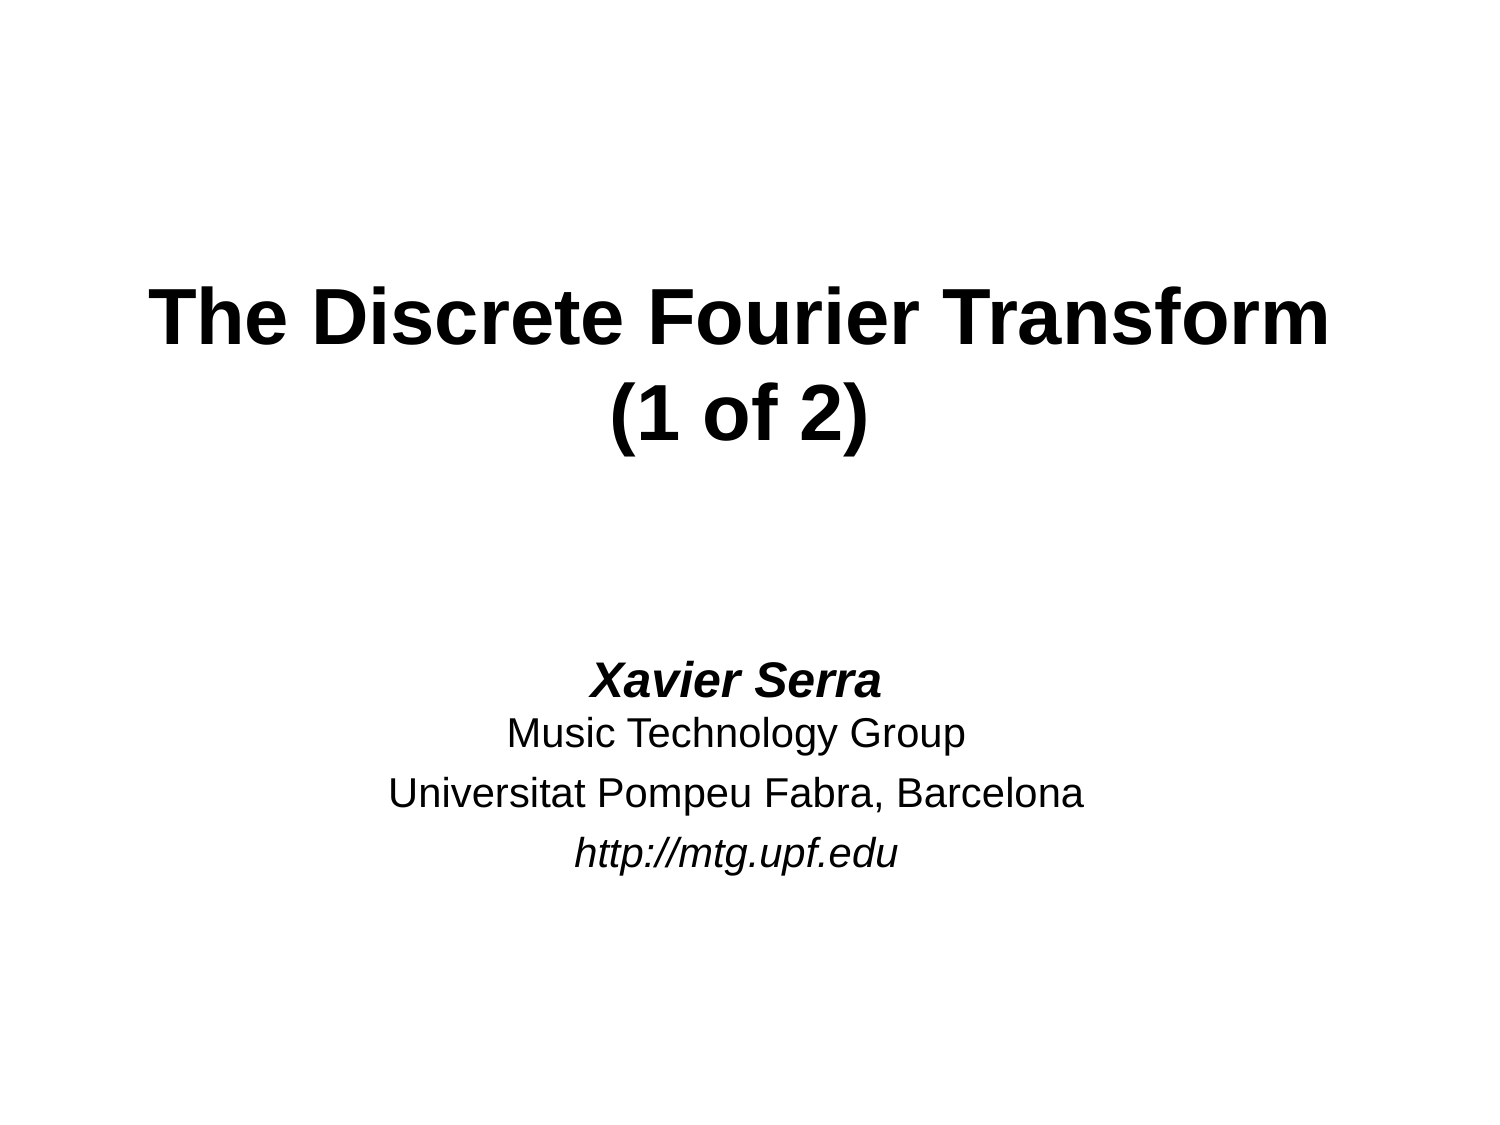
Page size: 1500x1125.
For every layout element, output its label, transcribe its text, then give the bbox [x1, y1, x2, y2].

title The Discrete Fourier Transform (1 of 2) [75, 90, 1406, 631]
text_box Xavier Serra Music Technology Group Universitat Pompeu Fabra, Barcelona http://mtg.upf.edu [280, 645, 1193, 975]
